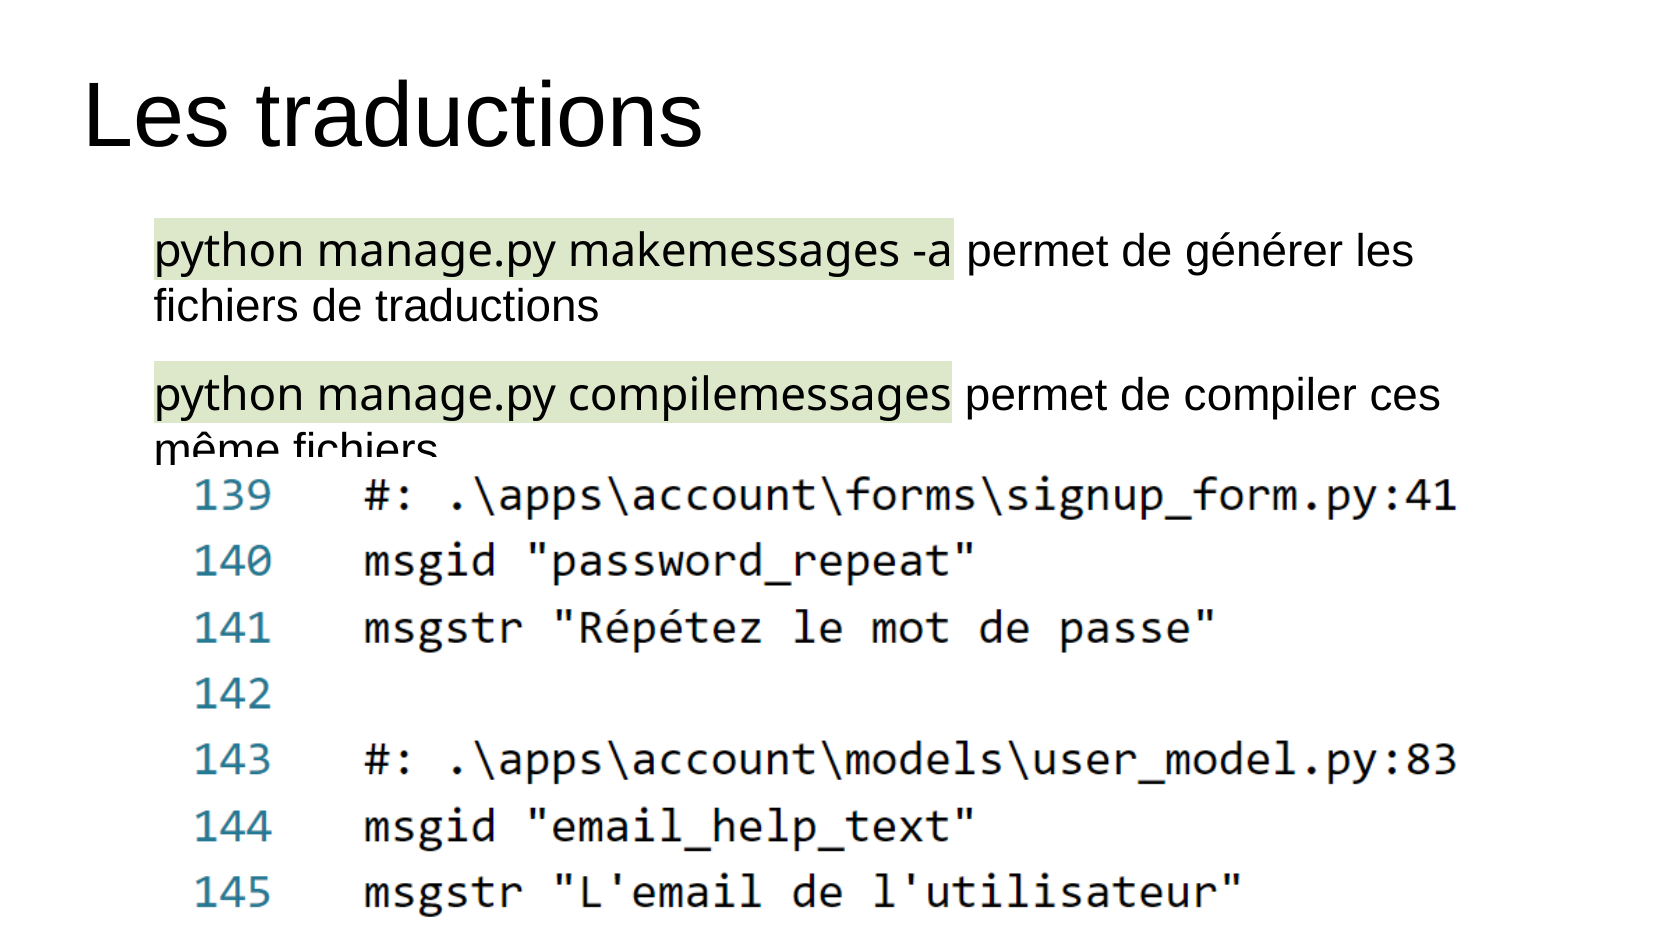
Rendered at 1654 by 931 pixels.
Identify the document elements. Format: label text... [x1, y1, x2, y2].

picture [177, 457, 1478, 931]
title Les traductions [82, 37, 1571, 193]
list python manage.py makemessages -a permet de générer les fichiers de traductions python manage.py compilemessages permet de compiler ces même fichiers [82, 217, 1571, 758]
